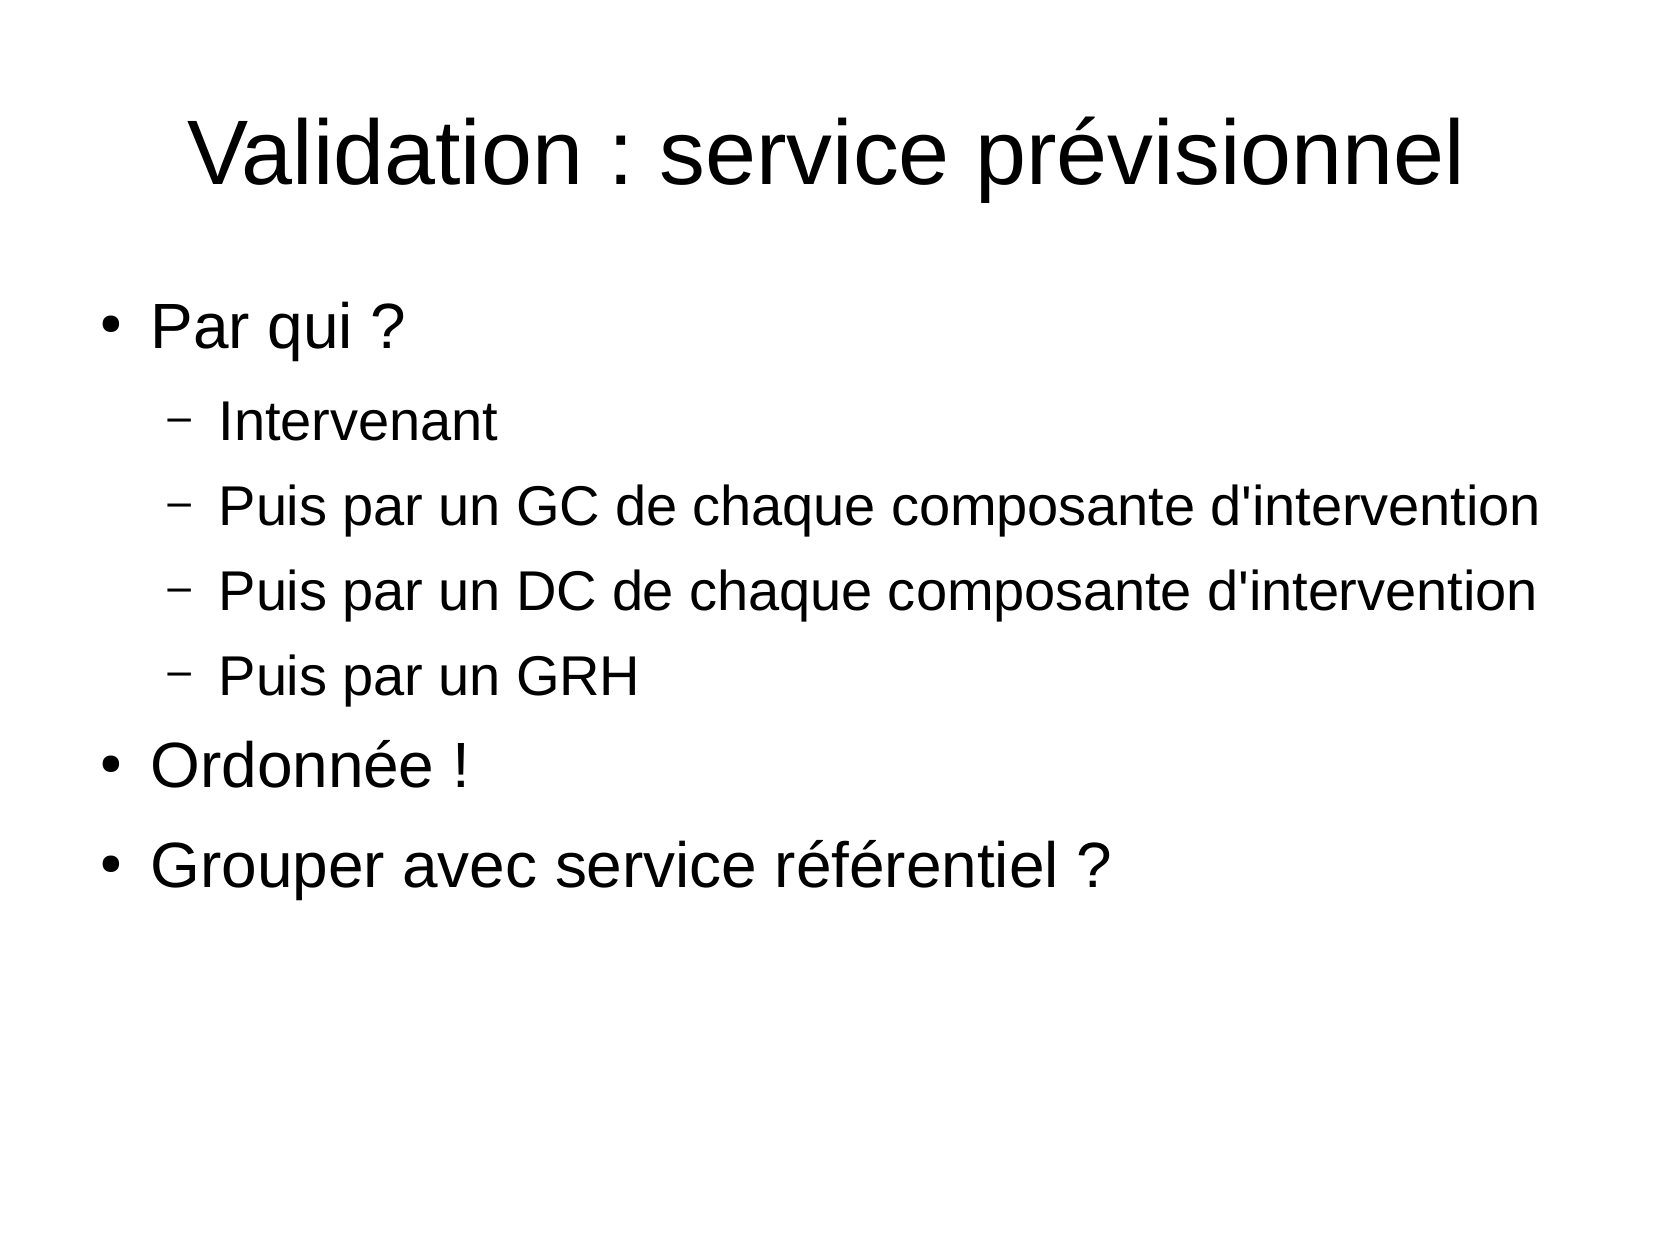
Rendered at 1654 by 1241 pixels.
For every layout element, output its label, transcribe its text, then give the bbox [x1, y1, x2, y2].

title Validation : service prévisionnel [82, 49, 1571, 257]
list Par qui ? Intervenant Puis par un GC de chaque composante d'intervention Puis par un DC de chaque composante d'intervention Puis par un GRH Ordonnée ! Grouper avec service référentiel ? [82, 290, 1571, 1010]
